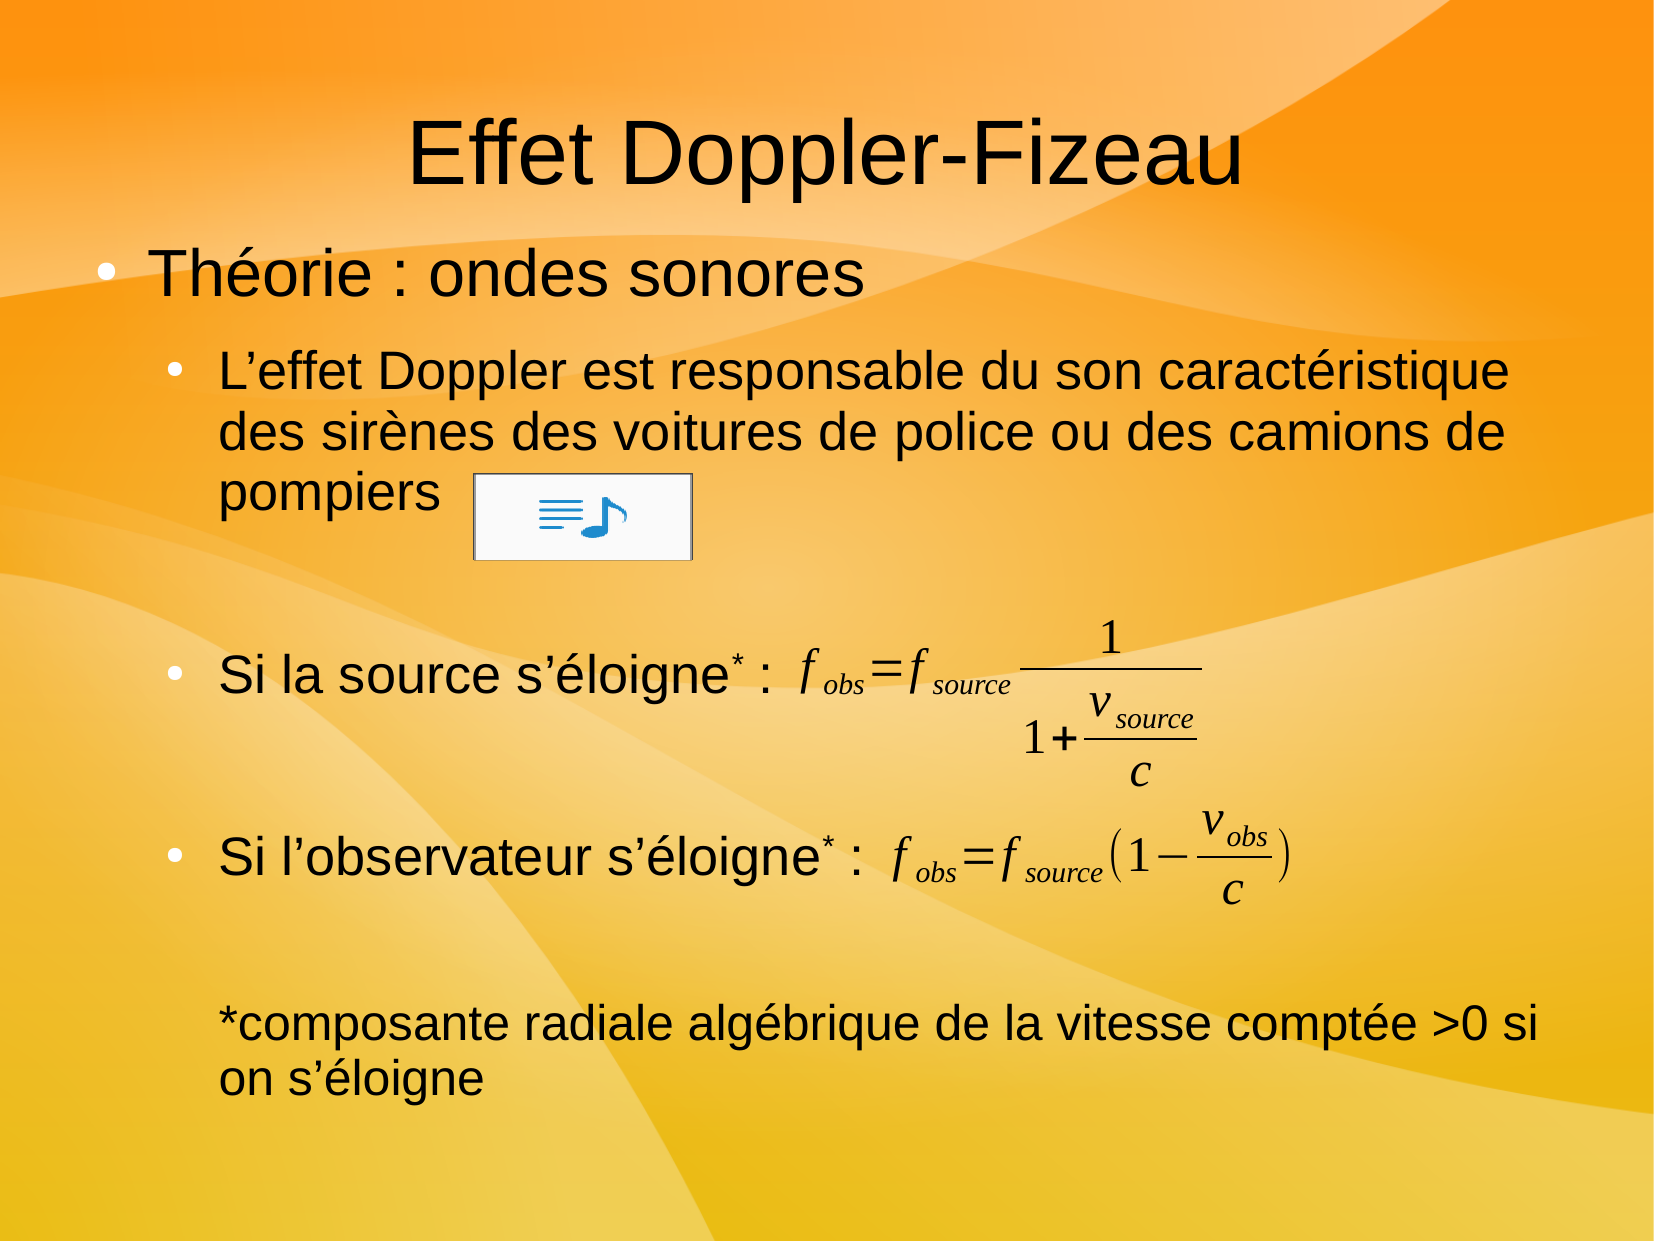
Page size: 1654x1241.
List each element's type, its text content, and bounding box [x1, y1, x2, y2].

title Effet Doppler-Fizeau [82, 49, 1571, 257]
picture [0, 0, 1654, 1241]
text_box [472, 472, 694, 562]
list Théorie : ondes sonores L’effet Doppler est responsable du son caractéristique des sirènes des voitures de police ou des camions de pompiers Si la source s’éloigne* : Si l’observateur s’éloigne* : *composante radiale algébrique de la vitesse comptée >0 si on s’éloigne [76, 236, 1565, 1220]
chart [792, 609, 1300, 916]
